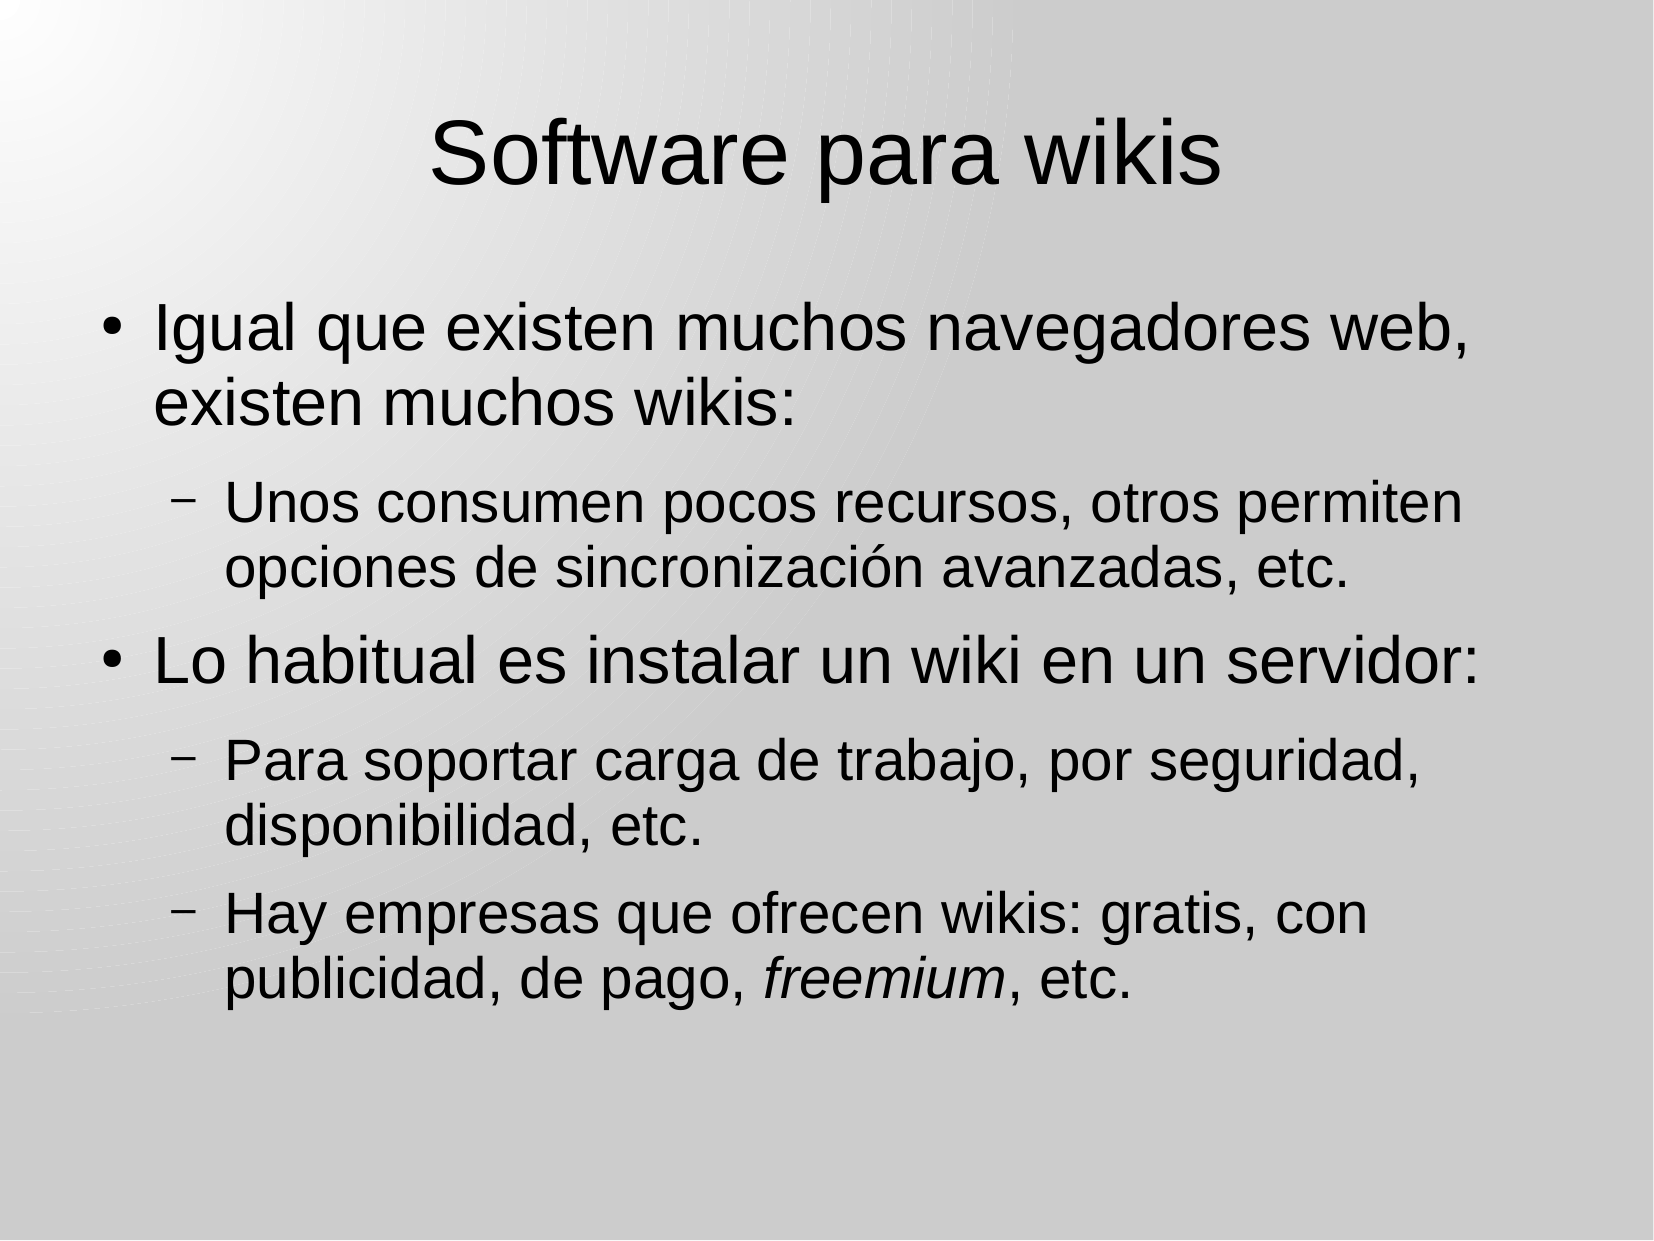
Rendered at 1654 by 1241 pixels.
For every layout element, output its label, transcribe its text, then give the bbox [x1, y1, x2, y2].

title Software para wikis [82, 49, 1571, 257]
list Igual que existen muchos navegadores web, existen muchos wikis: Unos consumen pocos recursos, otros permiten opciones de sincronización avanzadas, etc. Lo habitual es instalar un wiki en un servidor: Para soportar carga de trabajo, por seguridad, disponibilidad, etc. Hay empresas que ofrecen wikis: gratis, con publicidad, de pago, freemium, etc. [82, 290, 1538, 1109]
